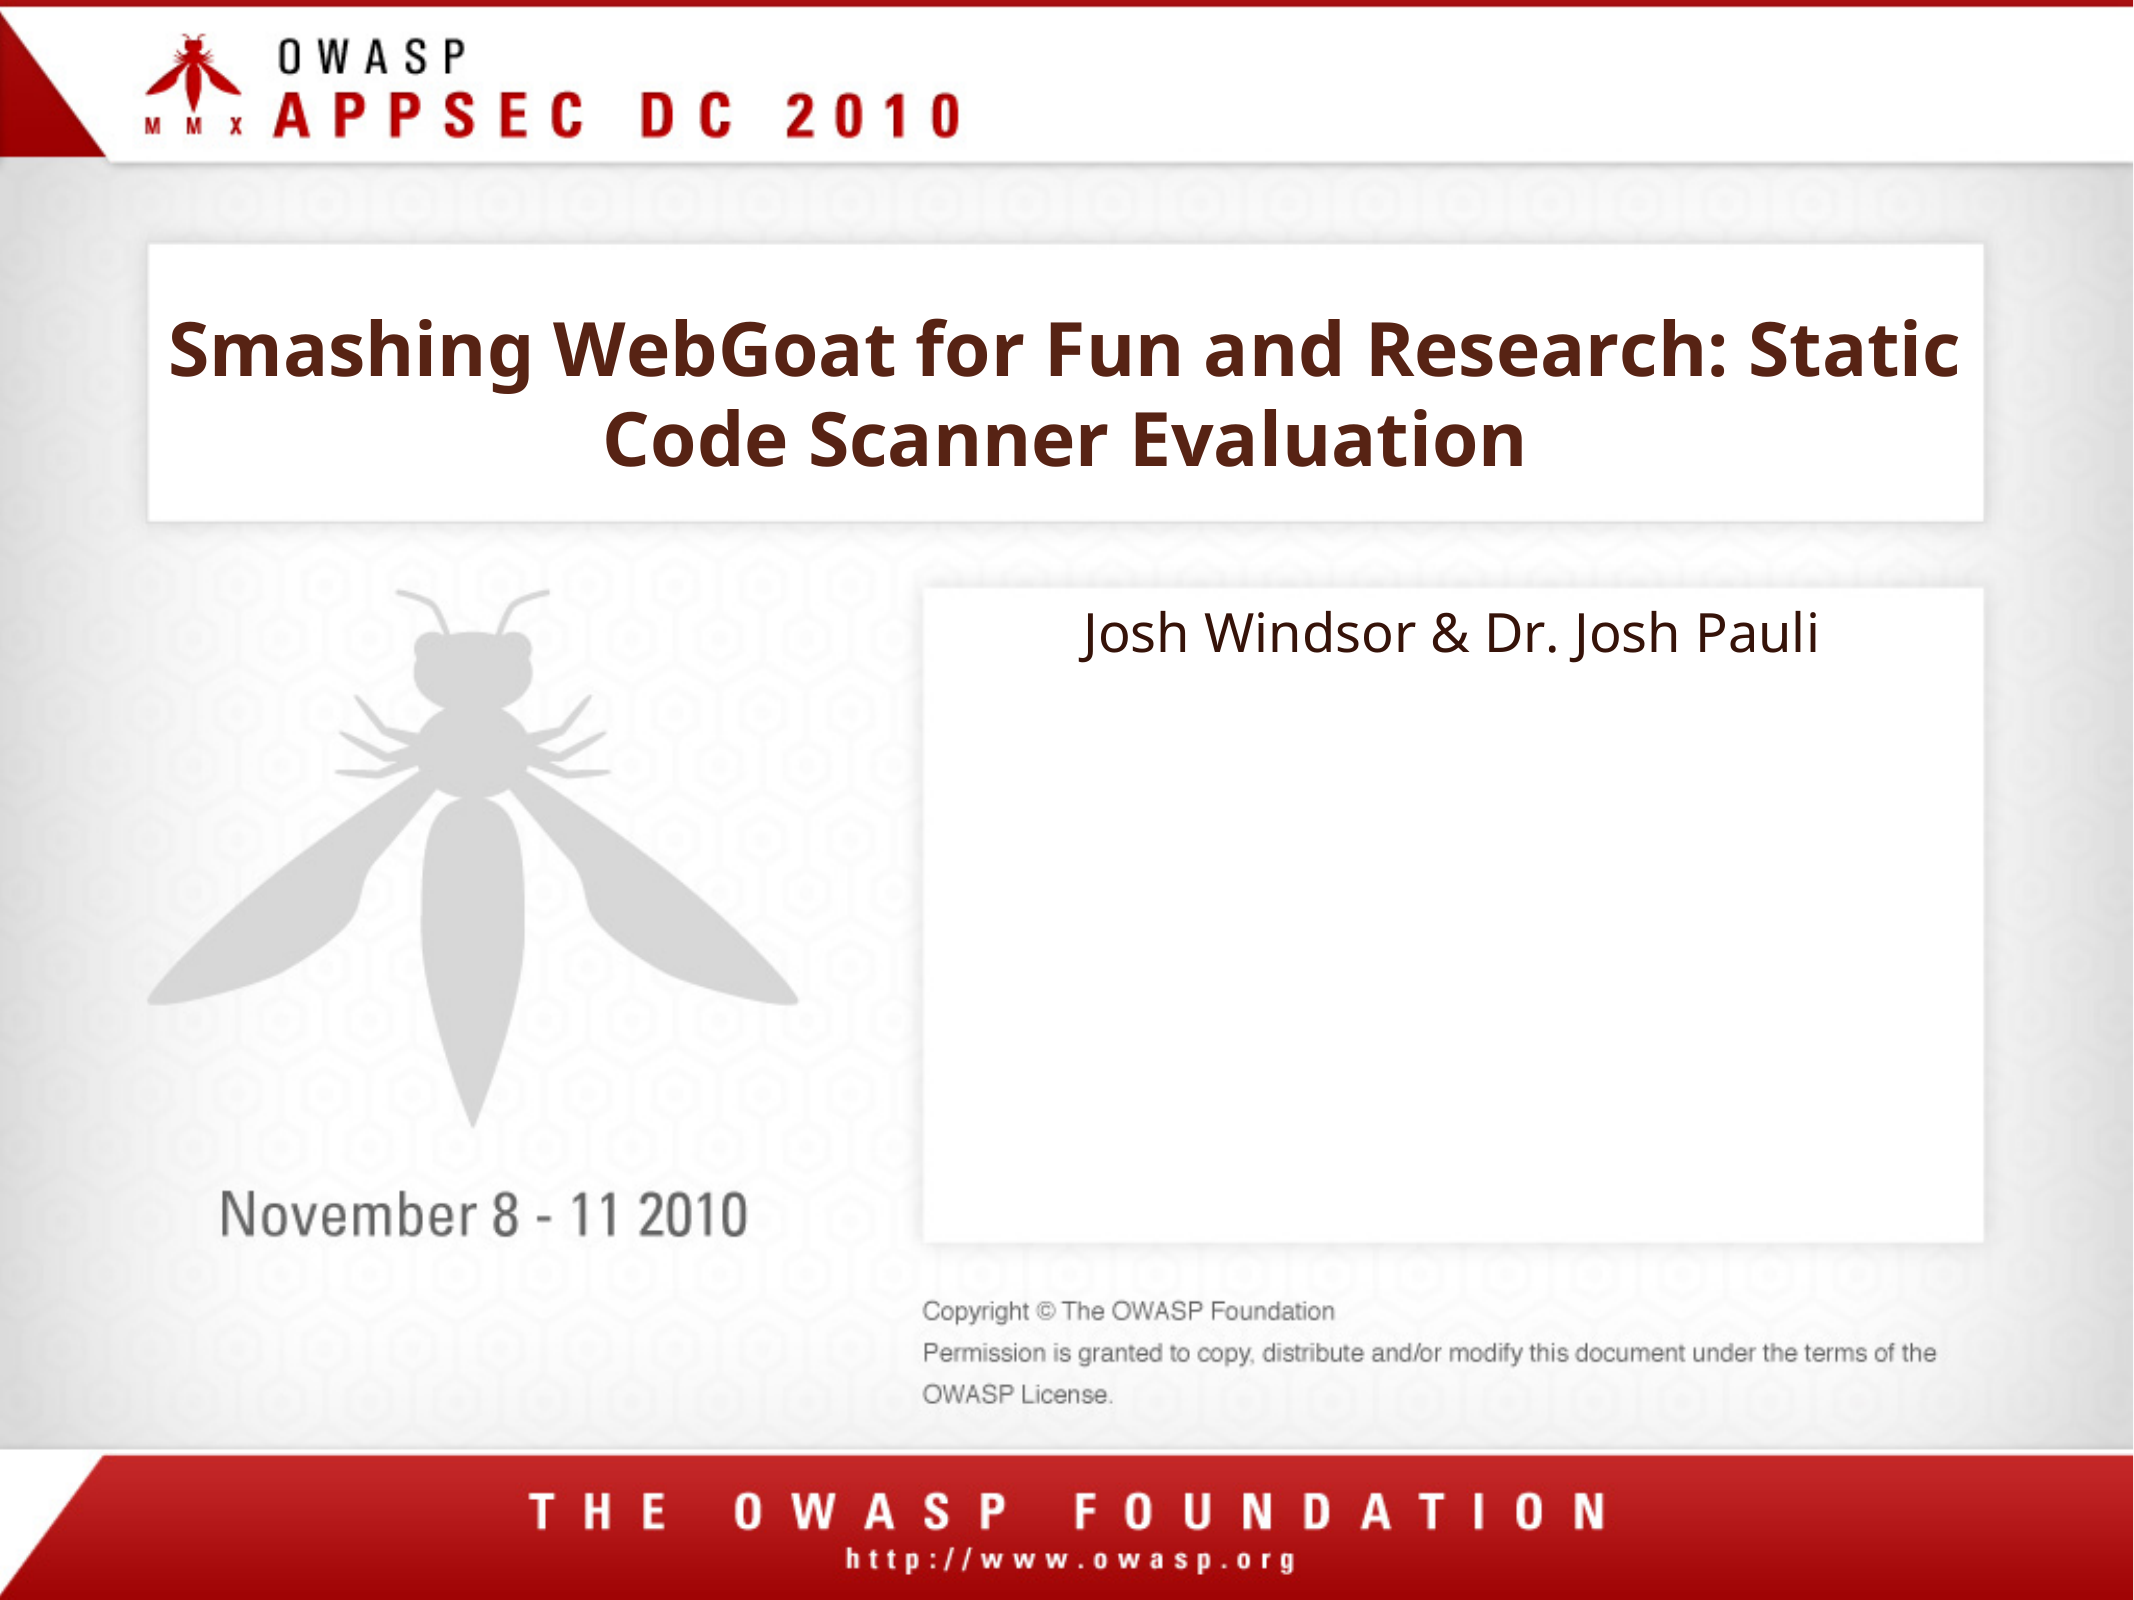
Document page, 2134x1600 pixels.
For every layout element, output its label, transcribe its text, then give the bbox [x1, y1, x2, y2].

list Josh Windsor & Dr. Josh Pauli [918, 589, 1986, 1263]
title Smashing WebGoat for Fun and Research: Static Code Scanner Evaluation [147, 244, 1984, 539]
picture [0, 0, 2134, 1600]
